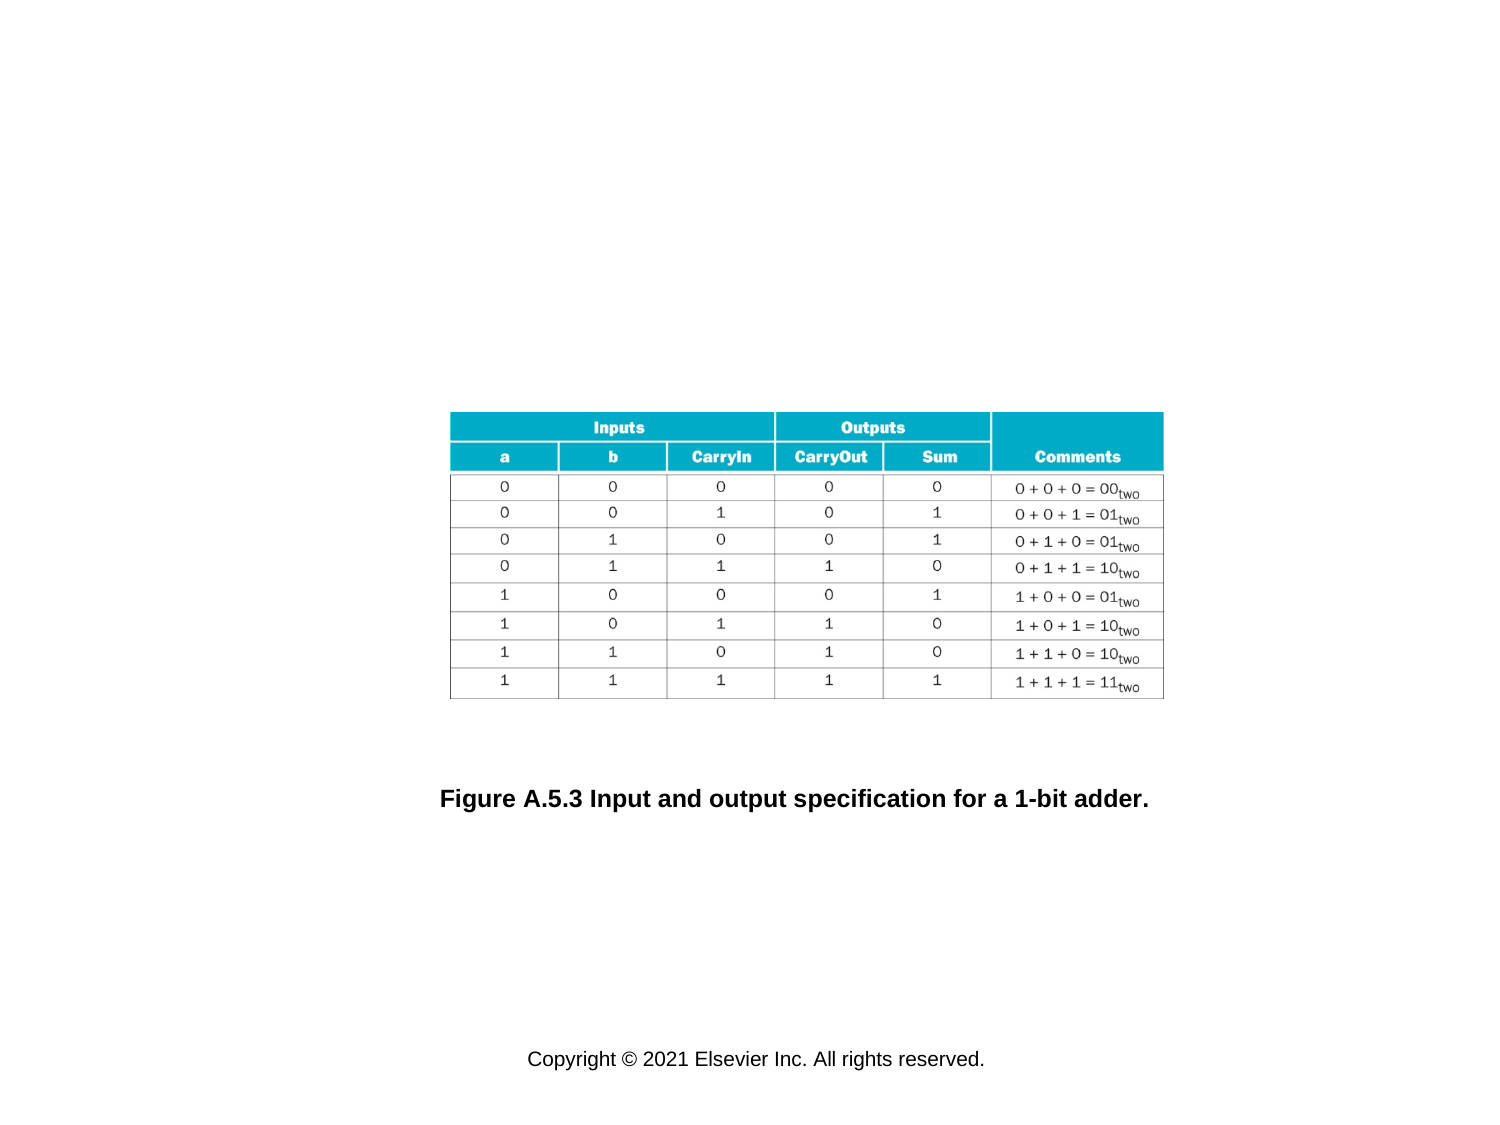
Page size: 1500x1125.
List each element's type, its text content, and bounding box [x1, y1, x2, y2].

text_box Figure A.5.3 Input and output specification for a 1-bit adder. [425, 774, 1500, 821]
text_box Copyright © 2021 Elsevier Inc. All rights reserved. [512, 1037, 1001, 1078]
picture [450, 412, 1164, 699]
